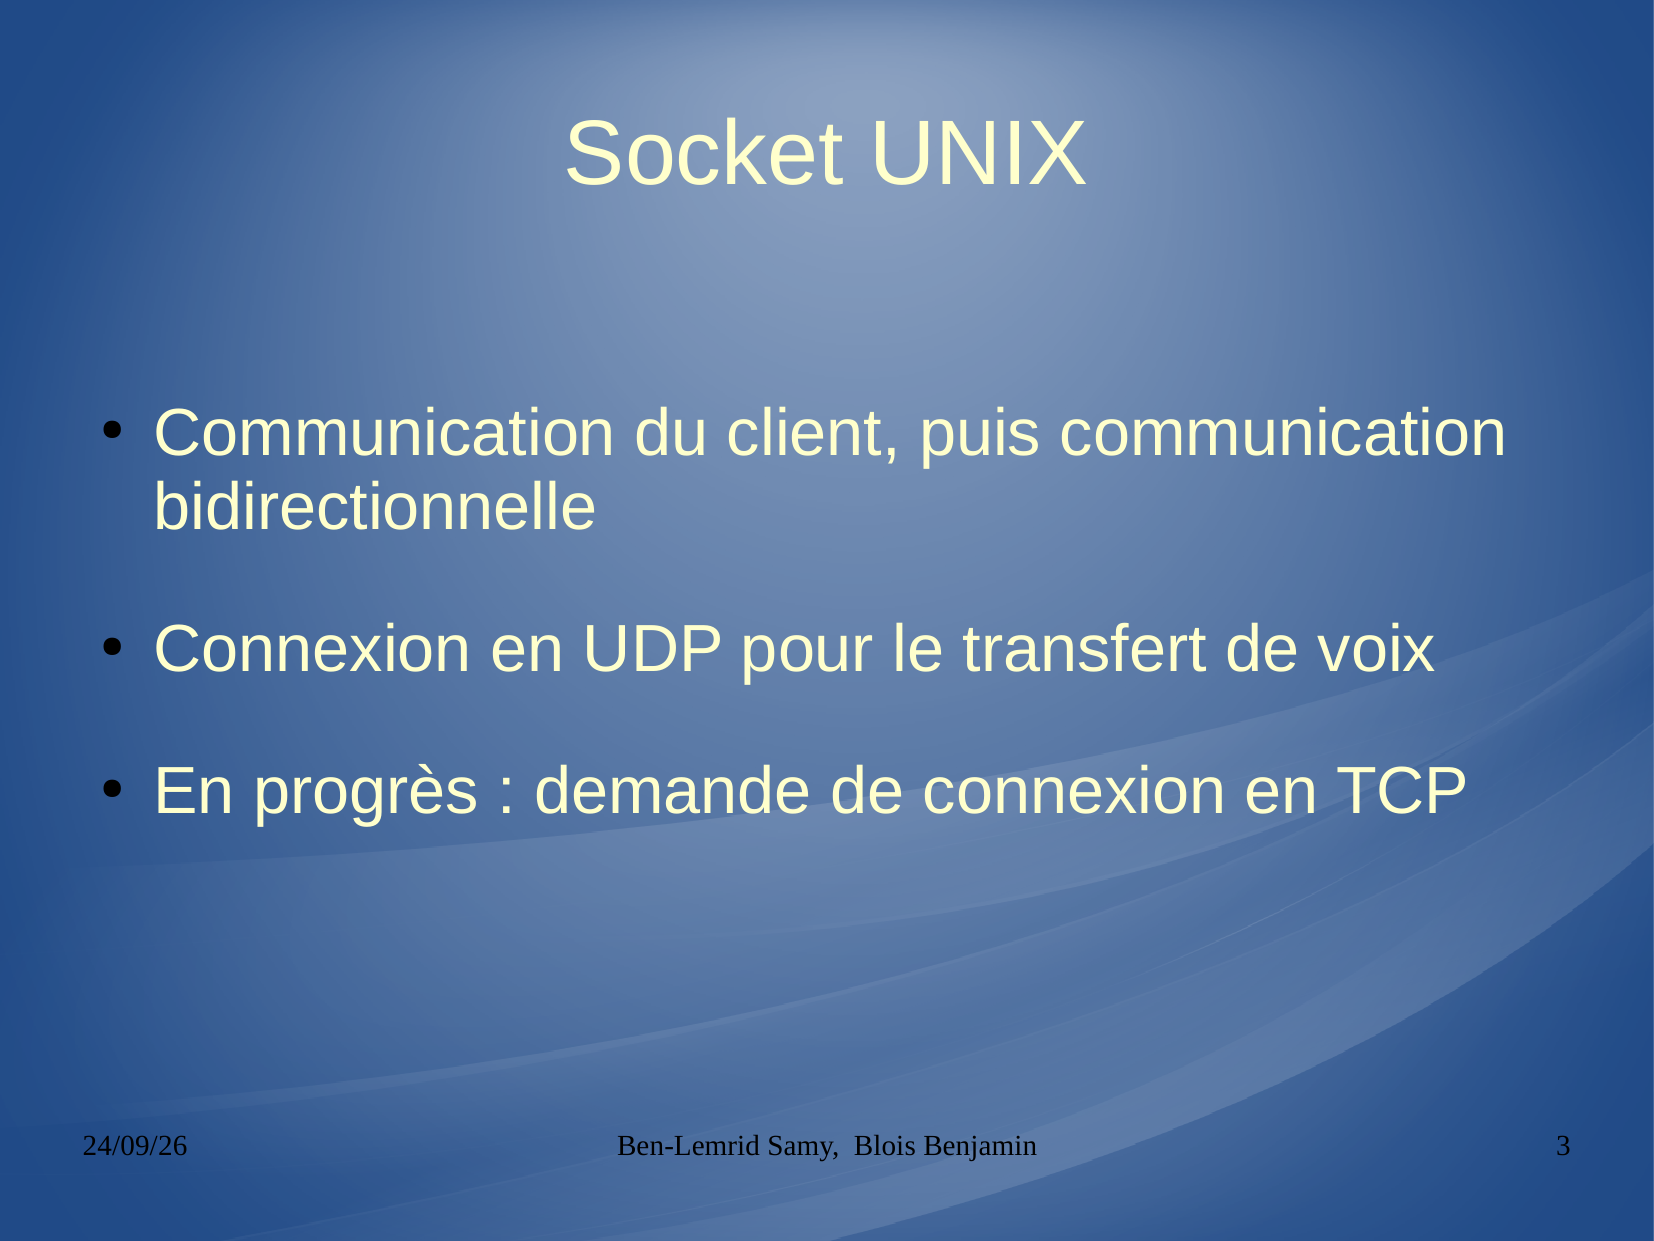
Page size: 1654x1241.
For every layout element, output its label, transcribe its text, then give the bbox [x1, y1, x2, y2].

picture [0, 0, 1654, 1241]
title Socket UNIX [82, 49, 1571, 257]
list Communication du client, puis communication bidirectionnelle Connexion en UDP pour le transfert de voix En progrès : demande de connexion en TCP [82, 290, 1571, 1109]
